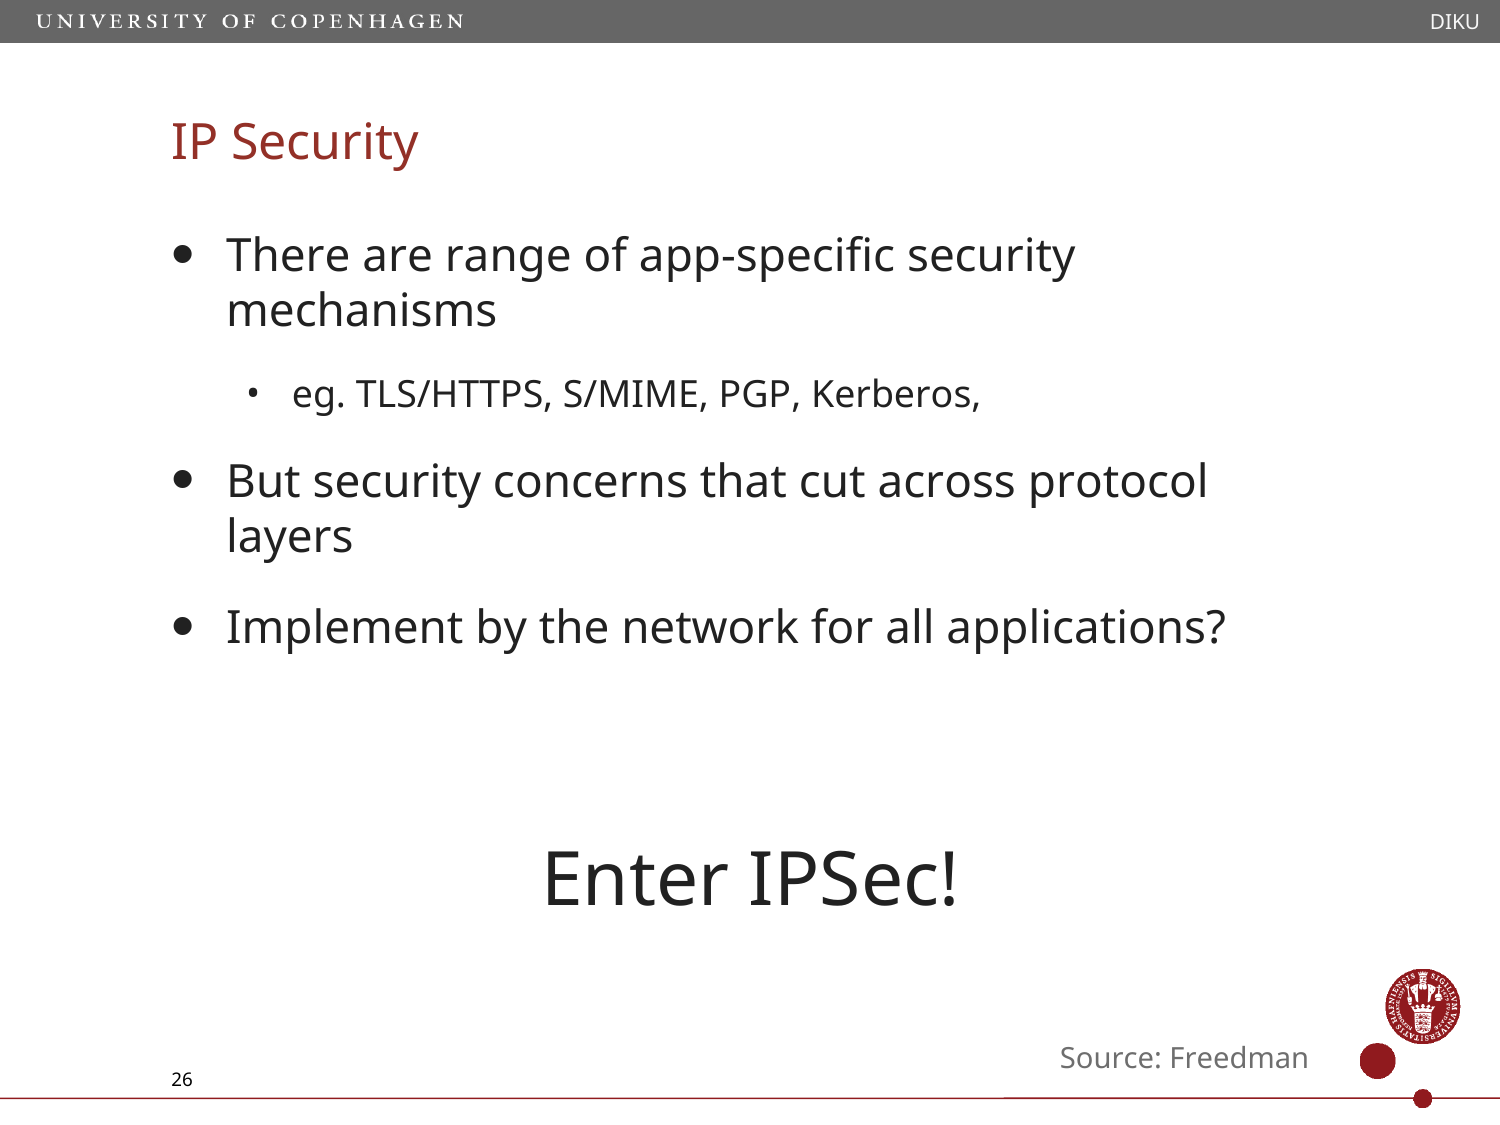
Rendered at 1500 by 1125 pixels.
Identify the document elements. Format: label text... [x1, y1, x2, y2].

text_box Source: Freedman [1045, 1031, 1353, 1083]
text_box IP Security [171, 75, 1329, 171]
text_box DIKU [469, 0, 1495, 43]
text_box There are range of app-specific security mechanisms eg. TLS/HTTPS, S/MIME, PGP, Kerberos, But security concerns that cut across protocol layers Implement by the network for all applications? Enter IPSec! [171, 225, 1329, 900]
text_box <number> [171, 1067, 522, 1092]
picture [0, 910, 1500, 1122]
